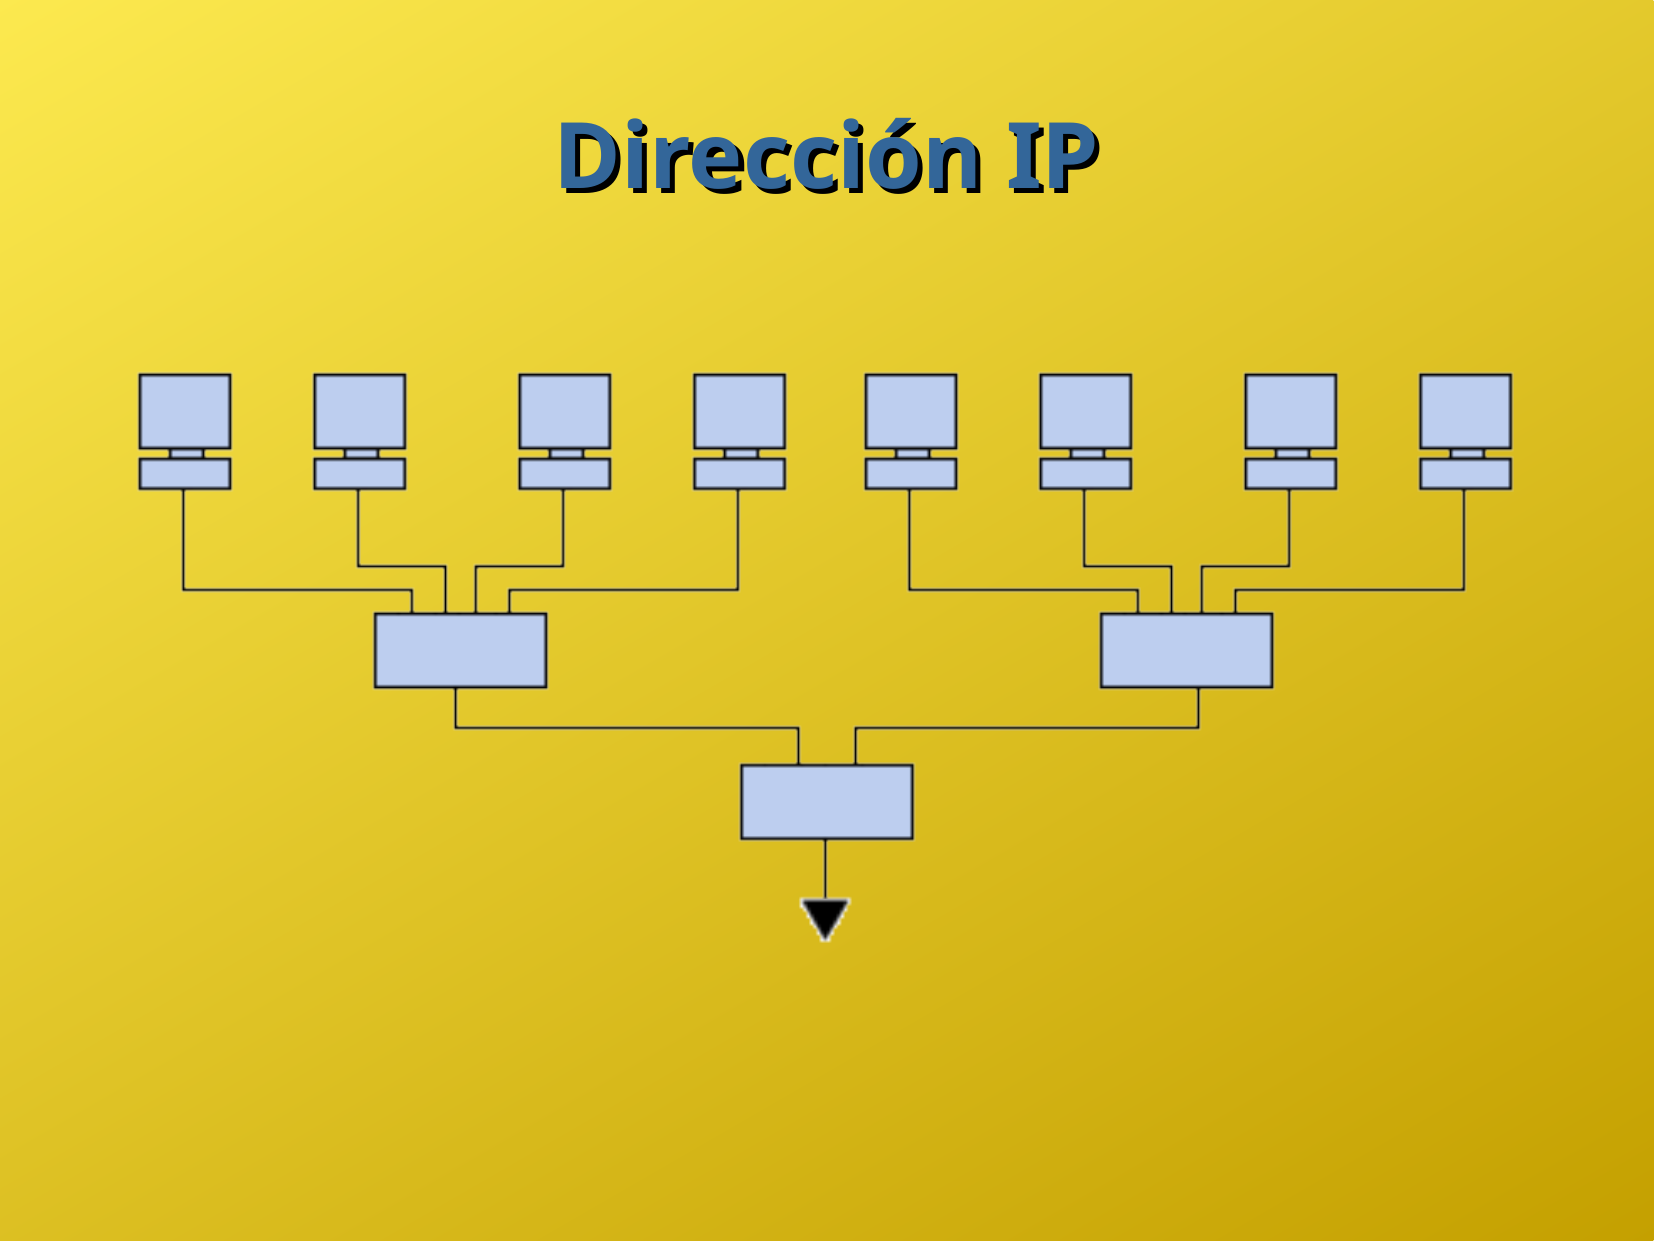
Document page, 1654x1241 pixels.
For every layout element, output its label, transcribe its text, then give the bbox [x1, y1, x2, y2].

title Dirección IP [82, 49, 1571, 257]
picture [82, 337, 1571, 963]
